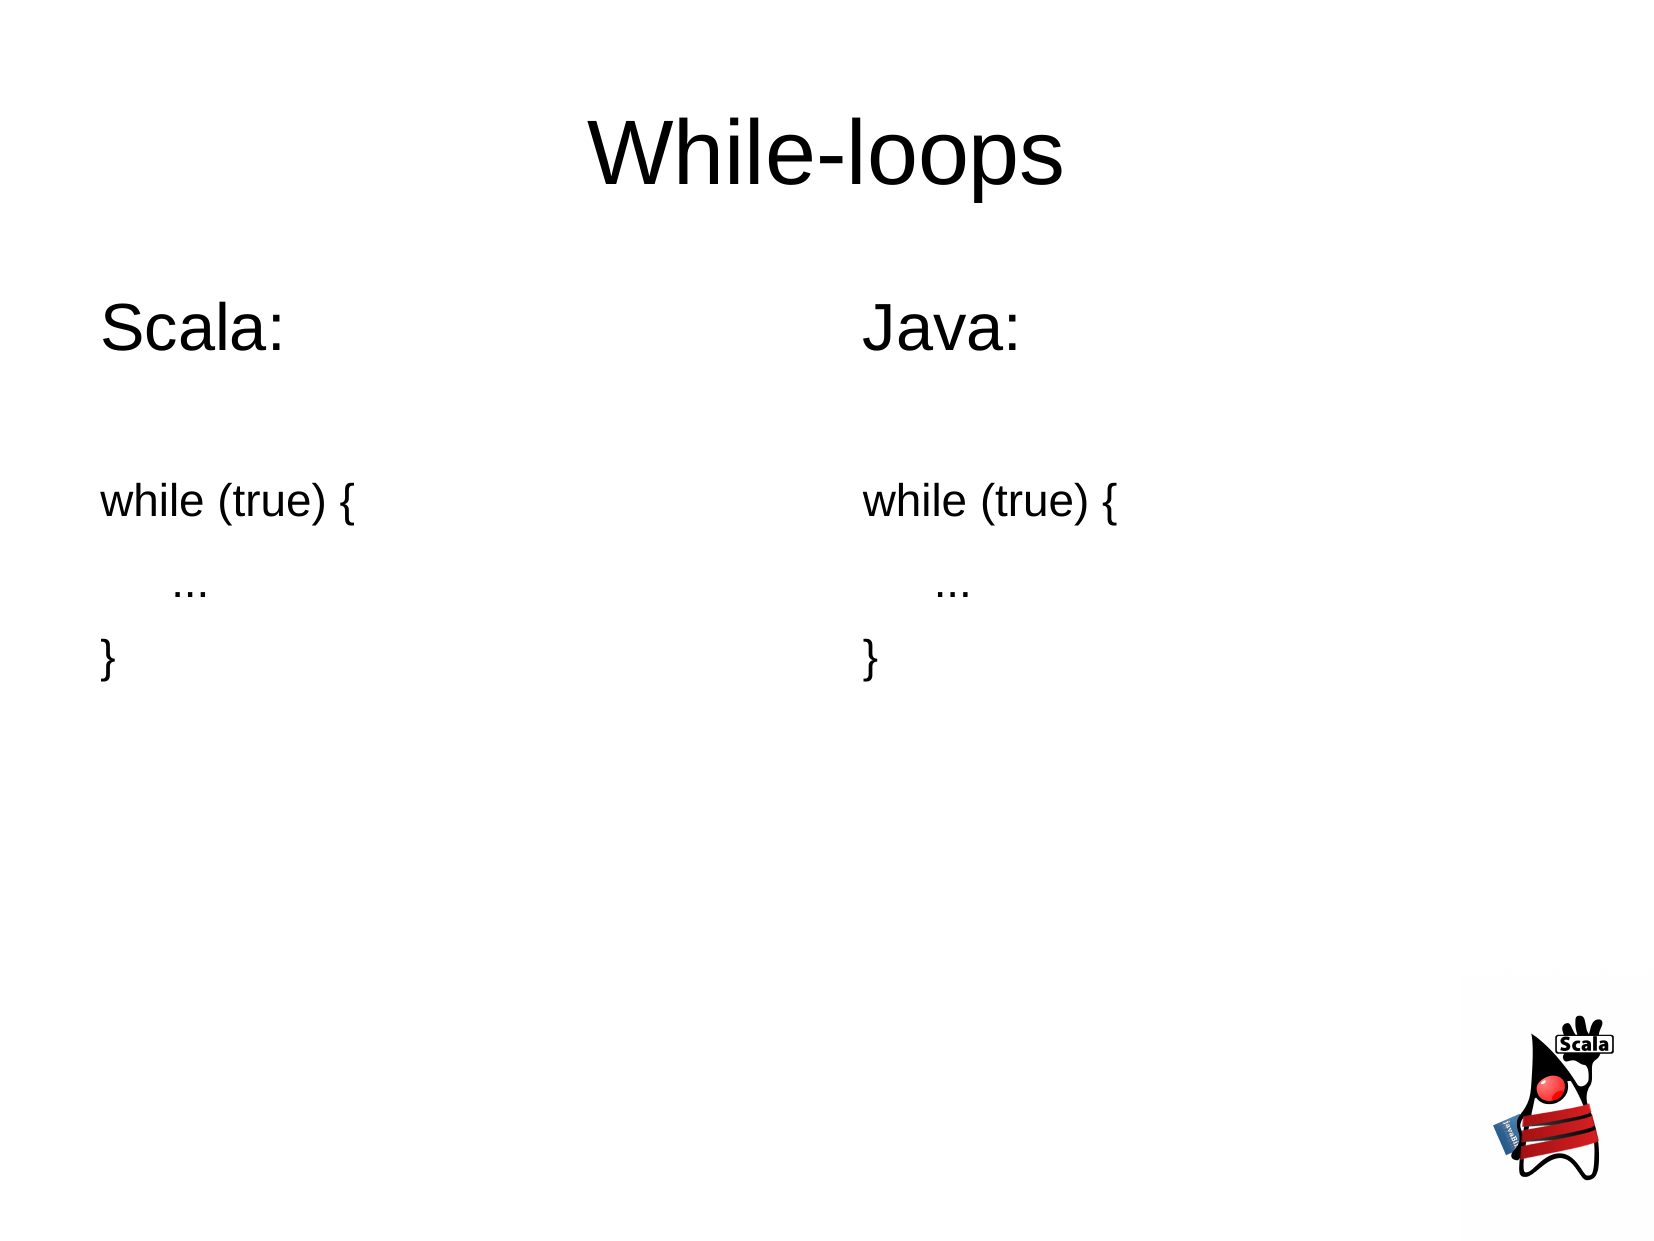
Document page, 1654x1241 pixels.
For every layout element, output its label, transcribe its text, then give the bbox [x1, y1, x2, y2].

list Scala: while (true) { ... } [82, 290, 809, 1109]
title While-loops [82, 56, 1571, 250]
picture [1462, 969, 1654, 1241]
list Java: while (true) { ... } [845, 290, 1572, 1109]
